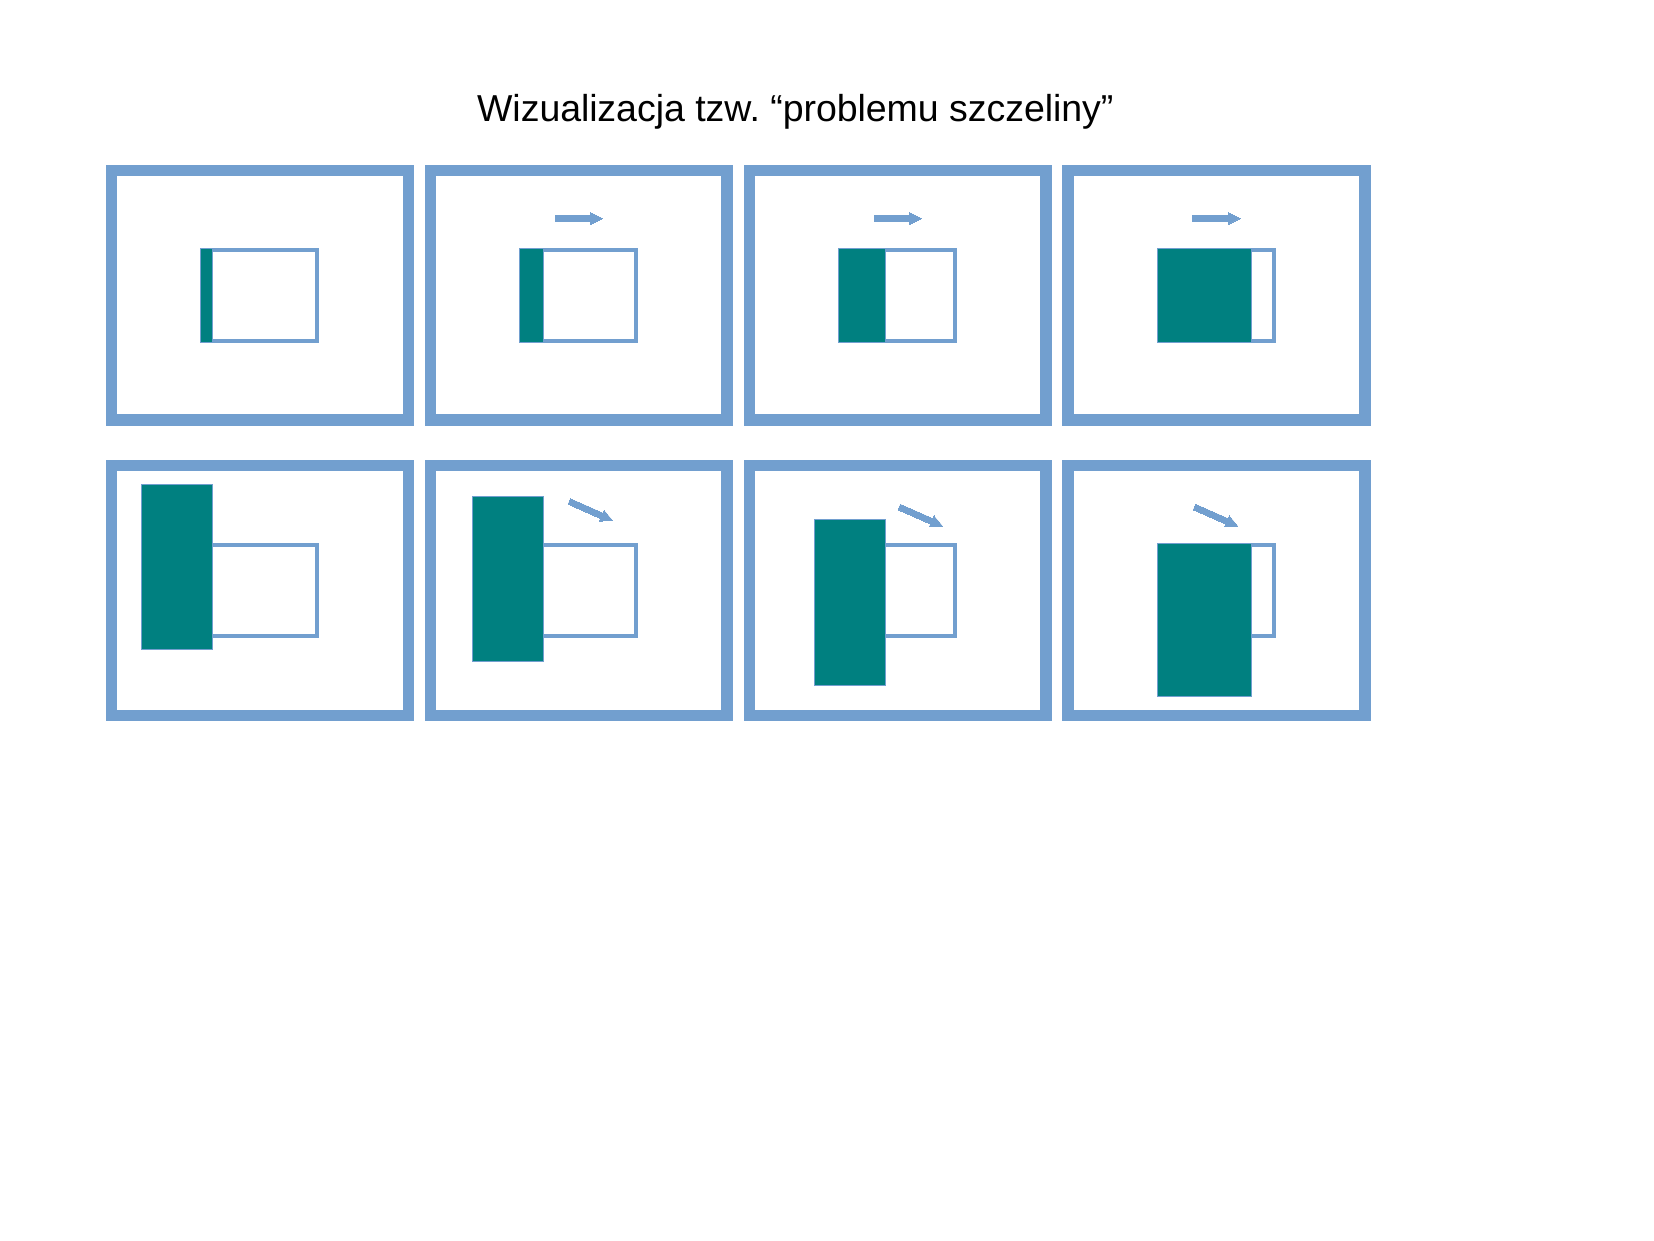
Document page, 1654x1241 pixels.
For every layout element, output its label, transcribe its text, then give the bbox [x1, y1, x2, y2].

text_box [425, 460, 733, 721]
text_box Wizualizacja tzw. “problemu szczeliny” [462, 80, 1016, 142]
text_box [106, 165, 414, 426]
text_box [425, 165, 733, 426]
text_box [744, 460, 1052, 721]
text_box [1062, 460, 1371, 721]
text_box [106, 460, 414, 721]
text_box [1062, 165, 1371, 426]
text_box [744, 165, 1052, 426]
